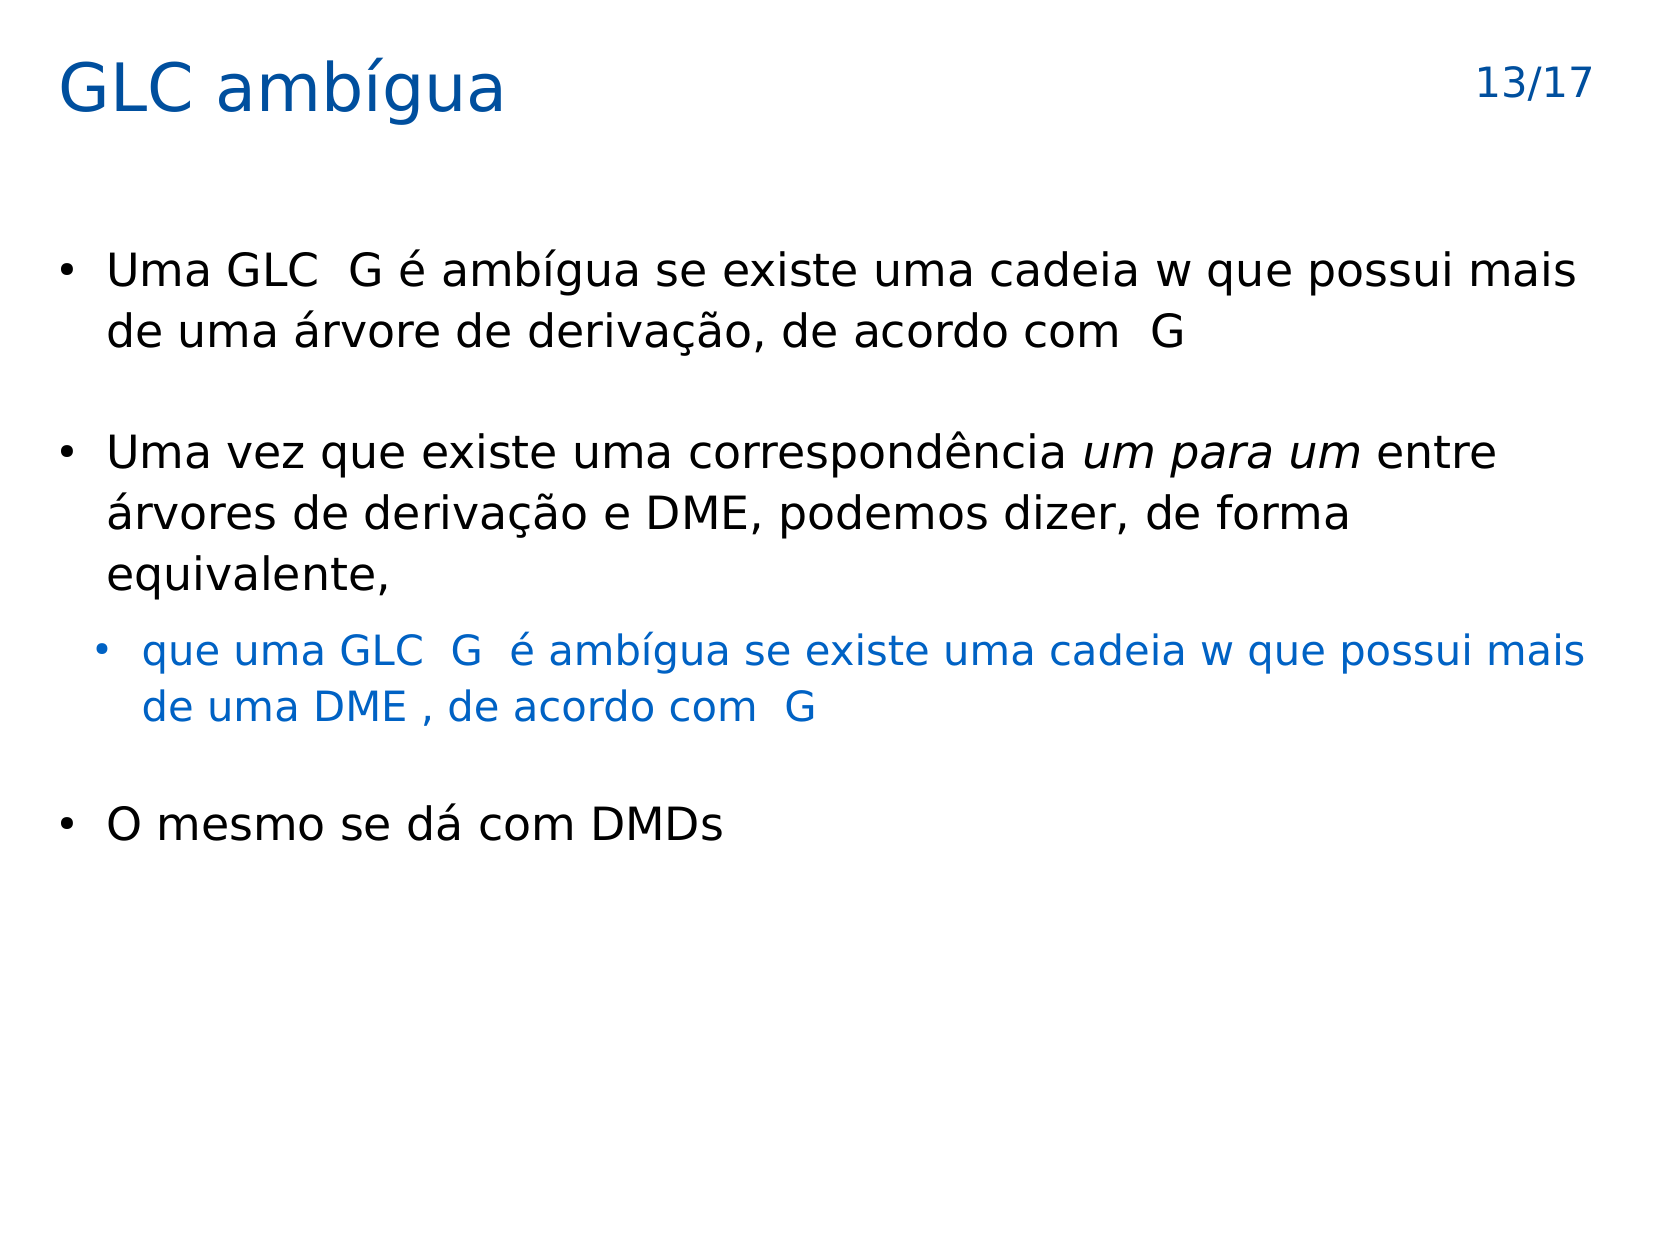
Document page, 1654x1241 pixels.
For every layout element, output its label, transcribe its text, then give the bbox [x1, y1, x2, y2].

title GLC ambígua [59, 29, 1625, 148]
list Uma GLC G é ambígua se existe uma cadeia w que possui mais de uma árvore de derivação, de acordo com G Uma vez que existe uma correspondência um para um entre árvores de derivação e DME, podemos dizer, de forma equivalente, que uma GLC G é ambígua se existe uma cadeia w que possui mais de uma DME , de acordo com G O mesmo se dá com DMDs [59, 236, 1595, 1211]
